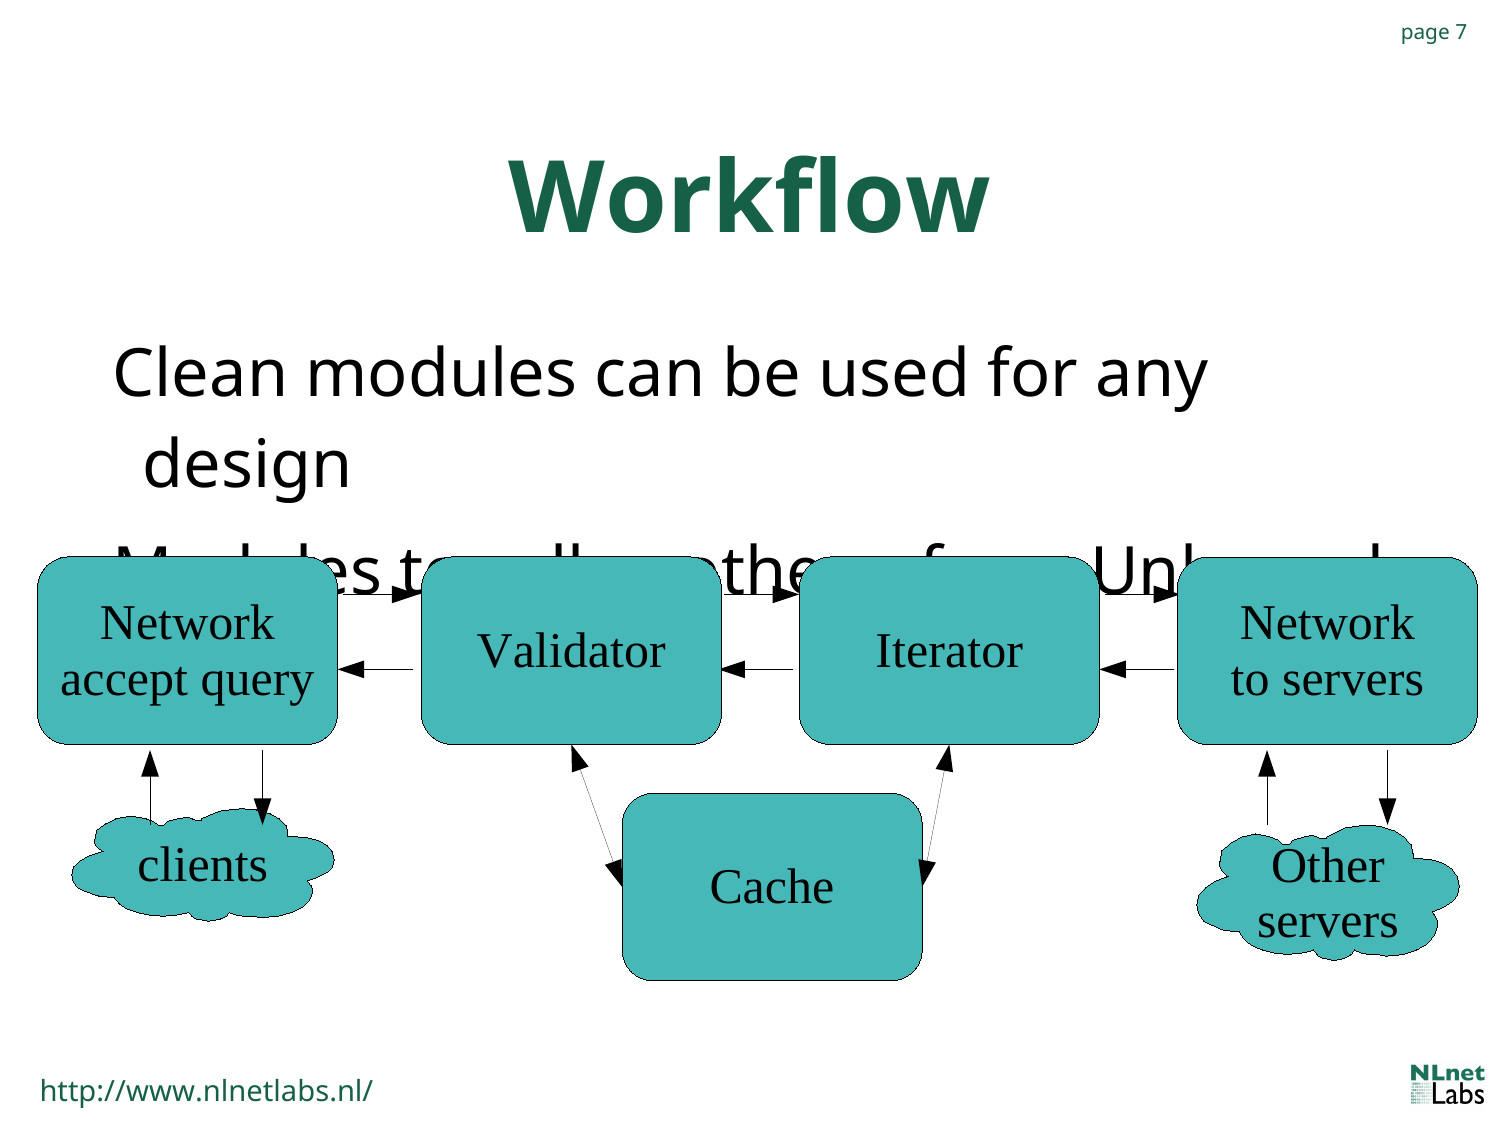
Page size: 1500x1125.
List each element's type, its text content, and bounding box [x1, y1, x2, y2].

text_box Cache [622, 793, 923, 981]
text_box Network accept query [37, 556, 338, 745]
picture [1409, 1059, 1485, 1111]
text_box Network to servers [1177, 557, 1478, 745]
text_box Iterator [799, 556, 1100, 745]
text_box clients [71, 808, 335, 922]
list Clean modules can be used for any design Modules to call another – from Unbound Java [112, 324, 1388, 1001]
text_box Validator [421, 556, 722, 745]
title Workflow [112, 66, 1388, 322]
text_box Other servers [1196, 825, 1460, 961]
